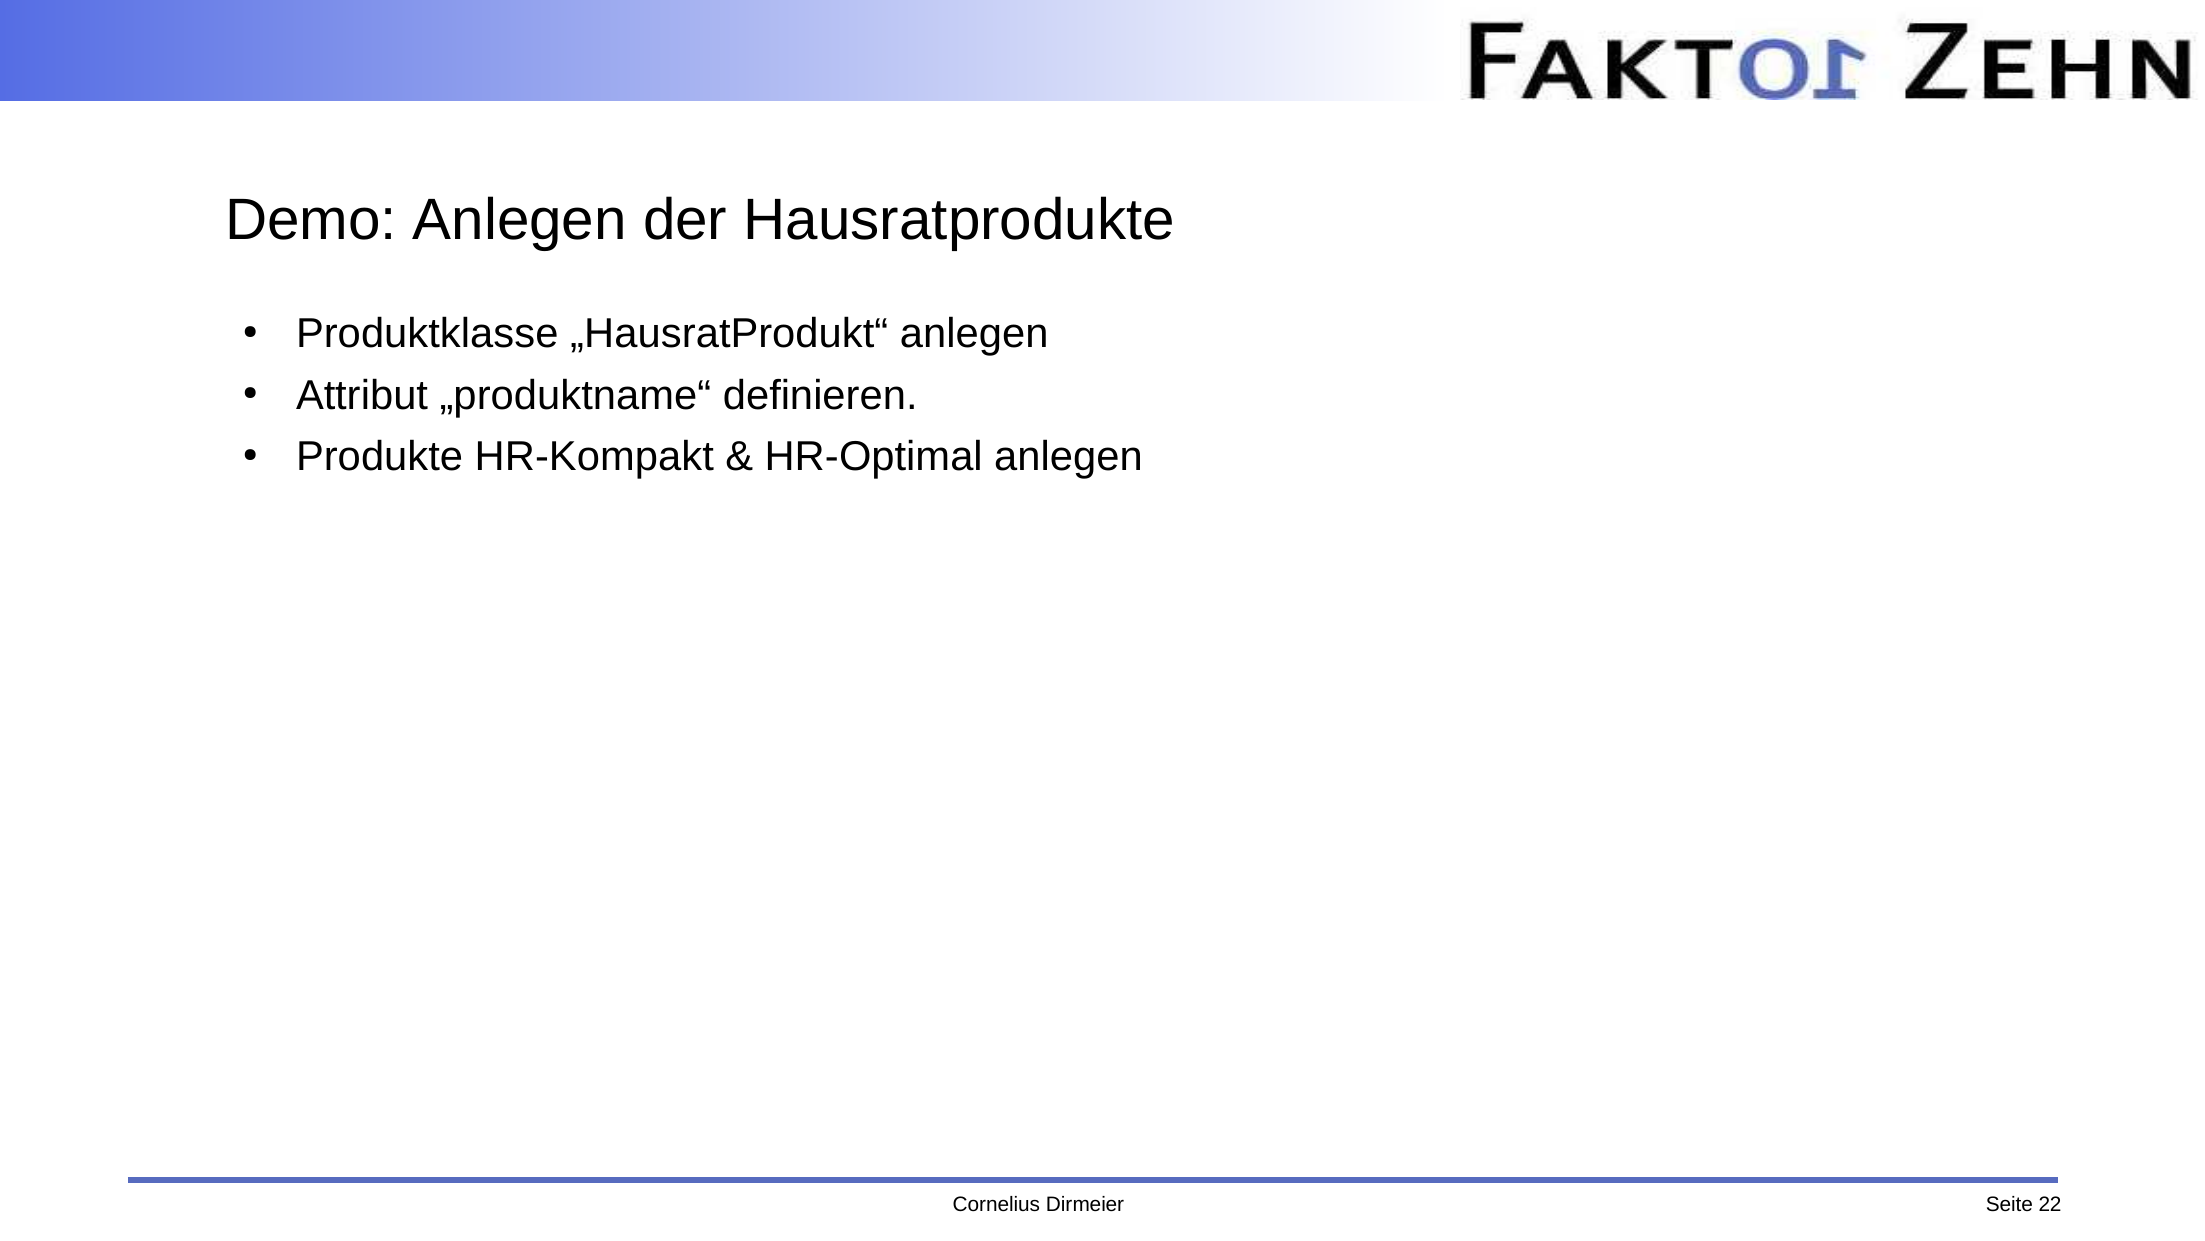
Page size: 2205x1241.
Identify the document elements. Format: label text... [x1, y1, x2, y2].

picture [1460, 7, 2202, 100]
list Produktklasse „HausratProdukt“ anlegen Attribut „produktname“ definieren. Produkte HR-Kompakt & HR-Optimal anlegen [225, 310, 1981, 1078]
title Demo: Anlegen der Hausratprodukte [225, 142, 1981, 296]
